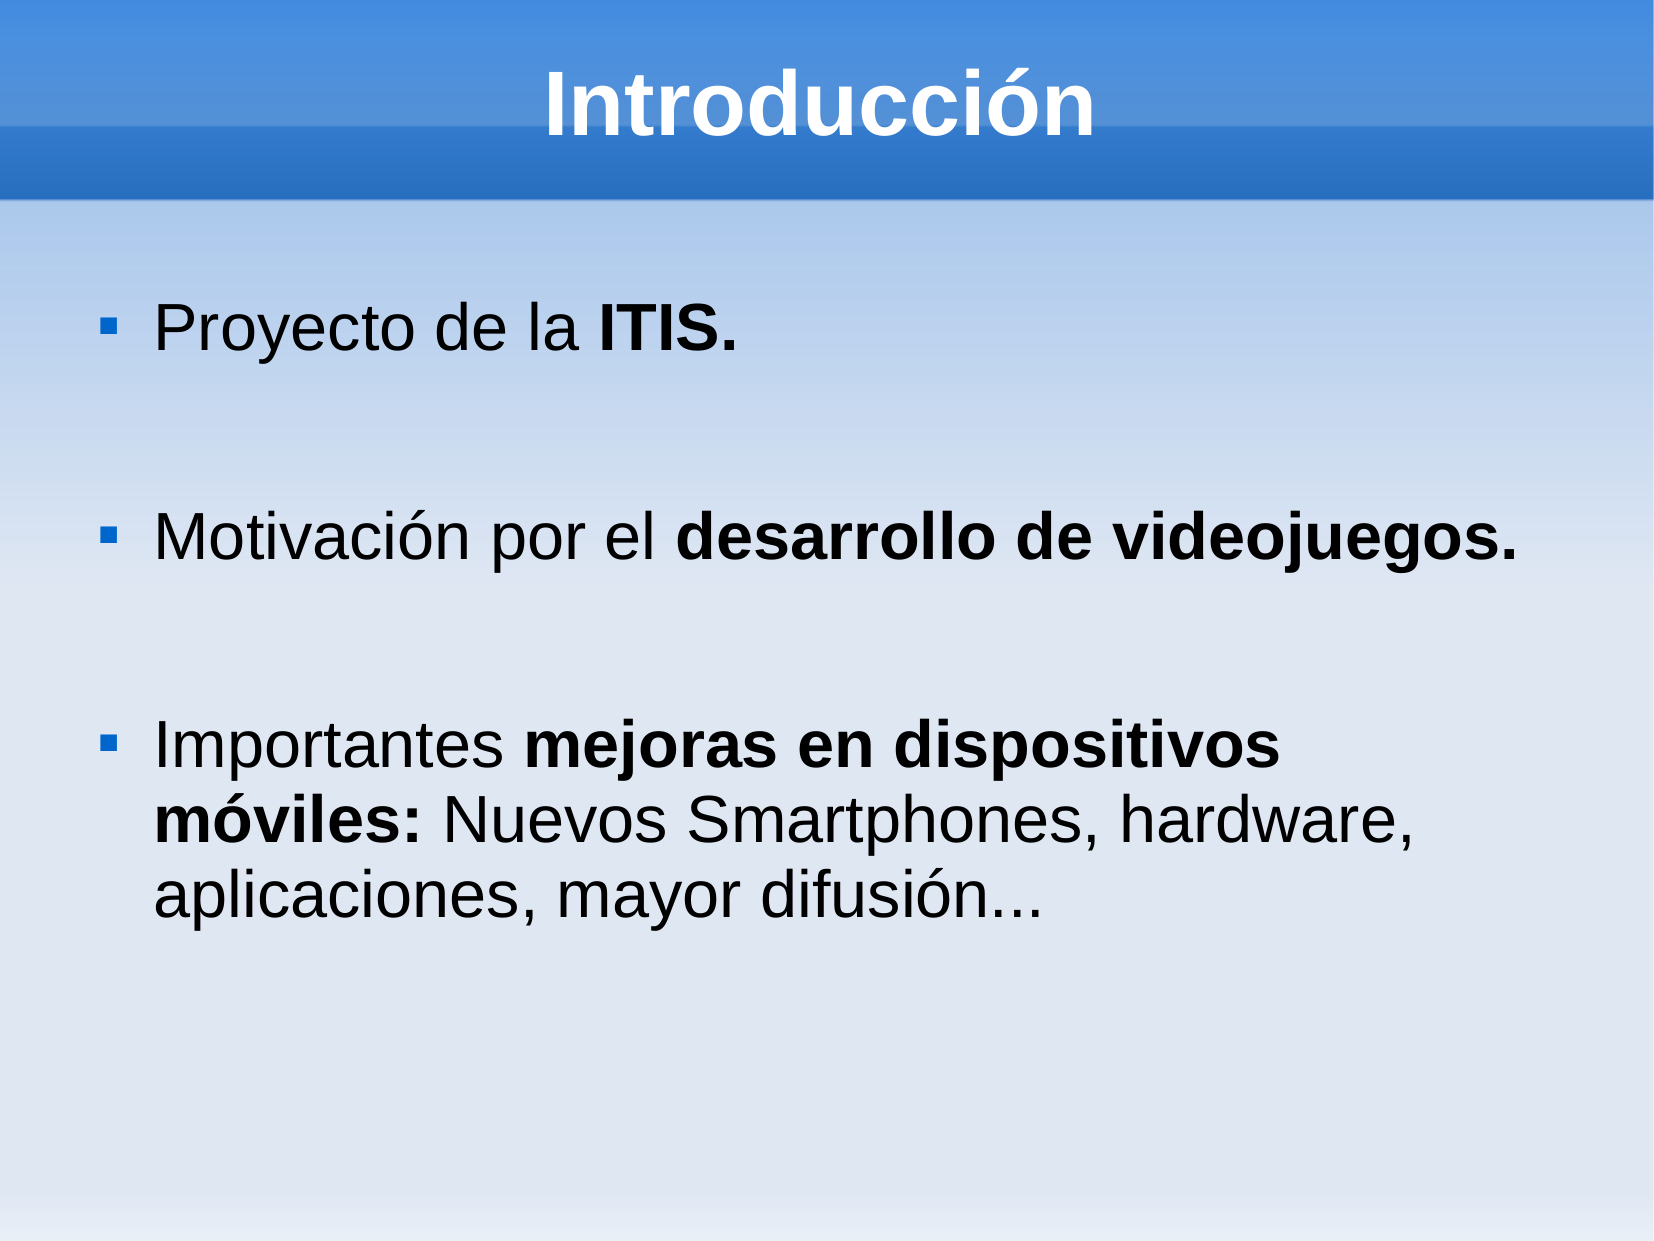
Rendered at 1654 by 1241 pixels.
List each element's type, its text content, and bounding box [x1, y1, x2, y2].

list Proyecto de la ITIS. Motivación por el desarrollo de videojuegos. Importantes mejoras en dispositivos móviles: Nuevos Smartphones, hardware, aplicaciones, mayor difusión... [82, 290, 1571, 1109]
title Introducción [76, 0, 1565, 208]
picture [0, 0, 1654, 1241]
